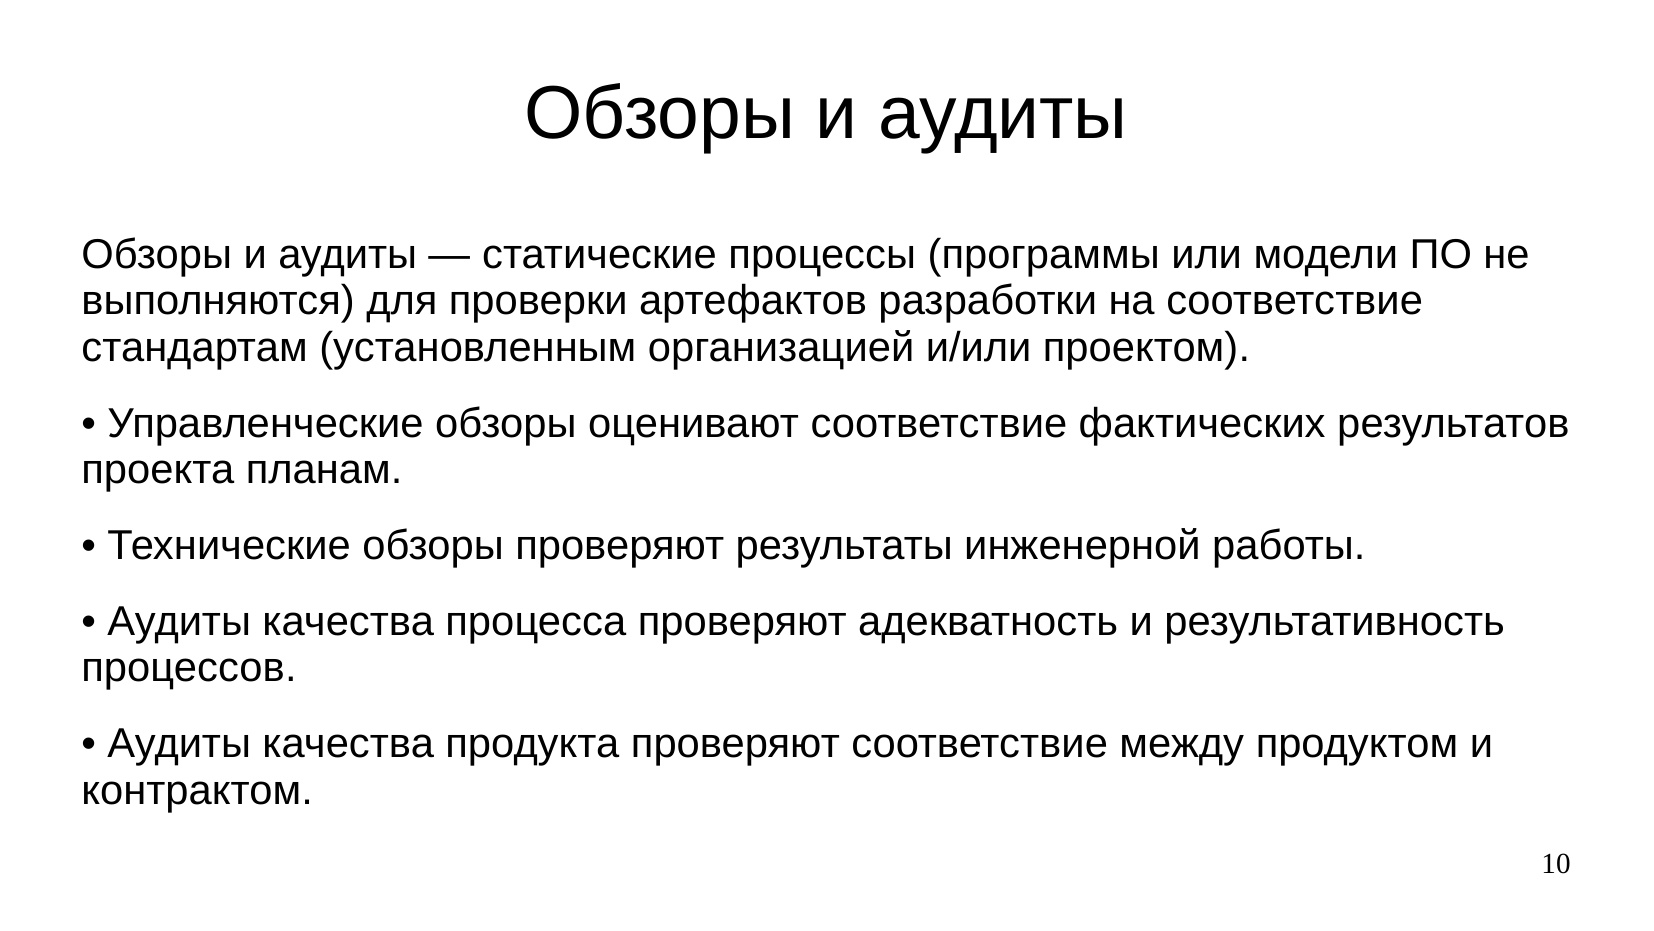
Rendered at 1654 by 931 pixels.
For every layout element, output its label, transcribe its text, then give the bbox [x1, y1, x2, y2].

list Обзоры и аудиты — статические процессы (программы или модели ПО не выполняются) для проверки артефактов разработки на соответствие стандартам (установленным организацией и/или проектом). • Управленческие обзоры оценивают соответствие фактических результатов проекта планам. • Технические обзоры проверяют результаты инженерной работы. • Аудиты качества процесса проверяют адекватность и результативность процессов. • Аудиты качества продукта проверяют соответствие между продуктом и контрактом. [81, 230, 1570, 851]
title Обзоры и аудиты [82, 70, 1571, 155]
